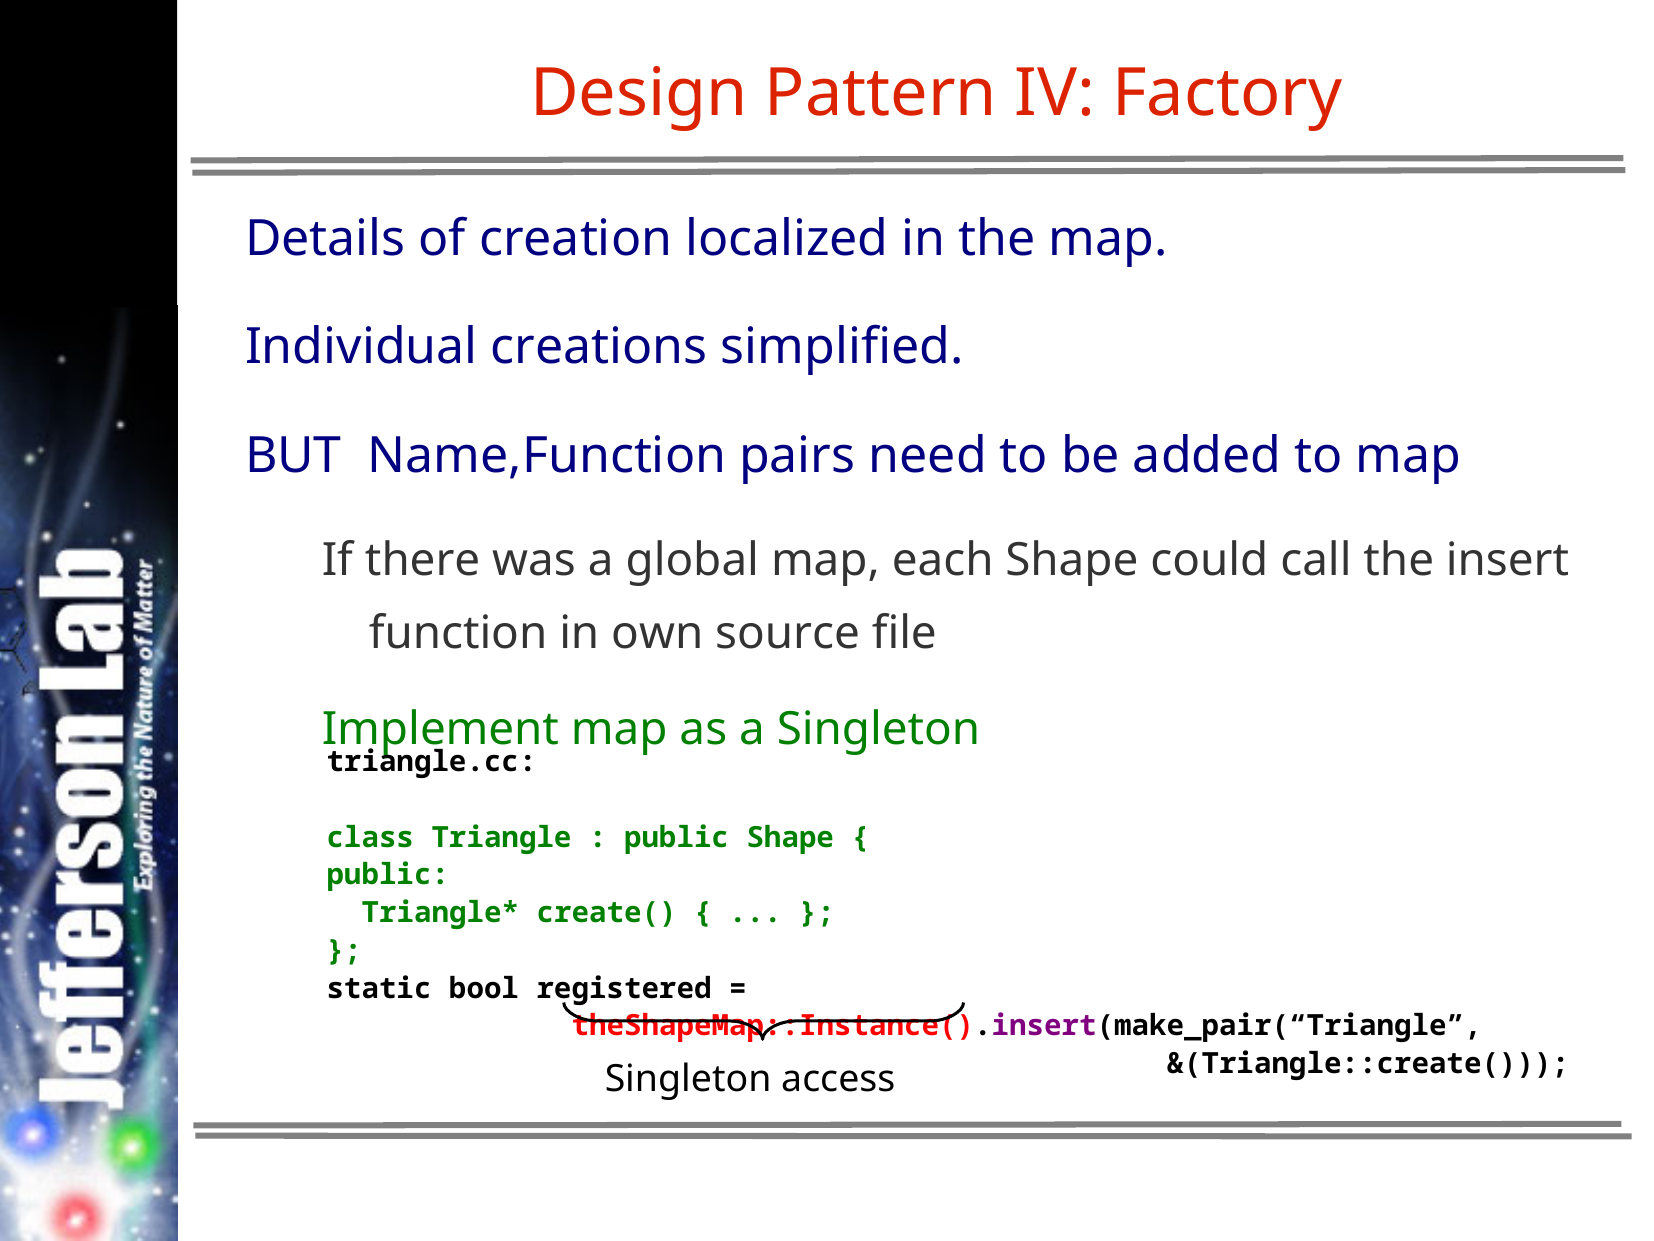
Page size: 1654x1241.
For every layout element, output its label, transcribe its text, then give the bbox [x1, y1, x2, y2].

text_box Singleton access [588, 1034, 958, 1112]
list Details of creation localized in the map. Individual creations simplified. BUT Name,Function pairs need to be added to map If there was a global map, each Shape could call the insert function in own source file Implement map as a Singleton [227, 190, 1628, 776]
text_box triangle.cc: class Triangle : public Shape { public: Triangle* create() { ... }; }; static bool registered = theShapeMap::Instance().insert(make_pair(“Triangle”, &(Triangle::create())); [310, 732, 1600, 1091]
title Design Pattern IV: Factory [235, 17, 1638, 149]
picture [0, 308, 178, 1241]
